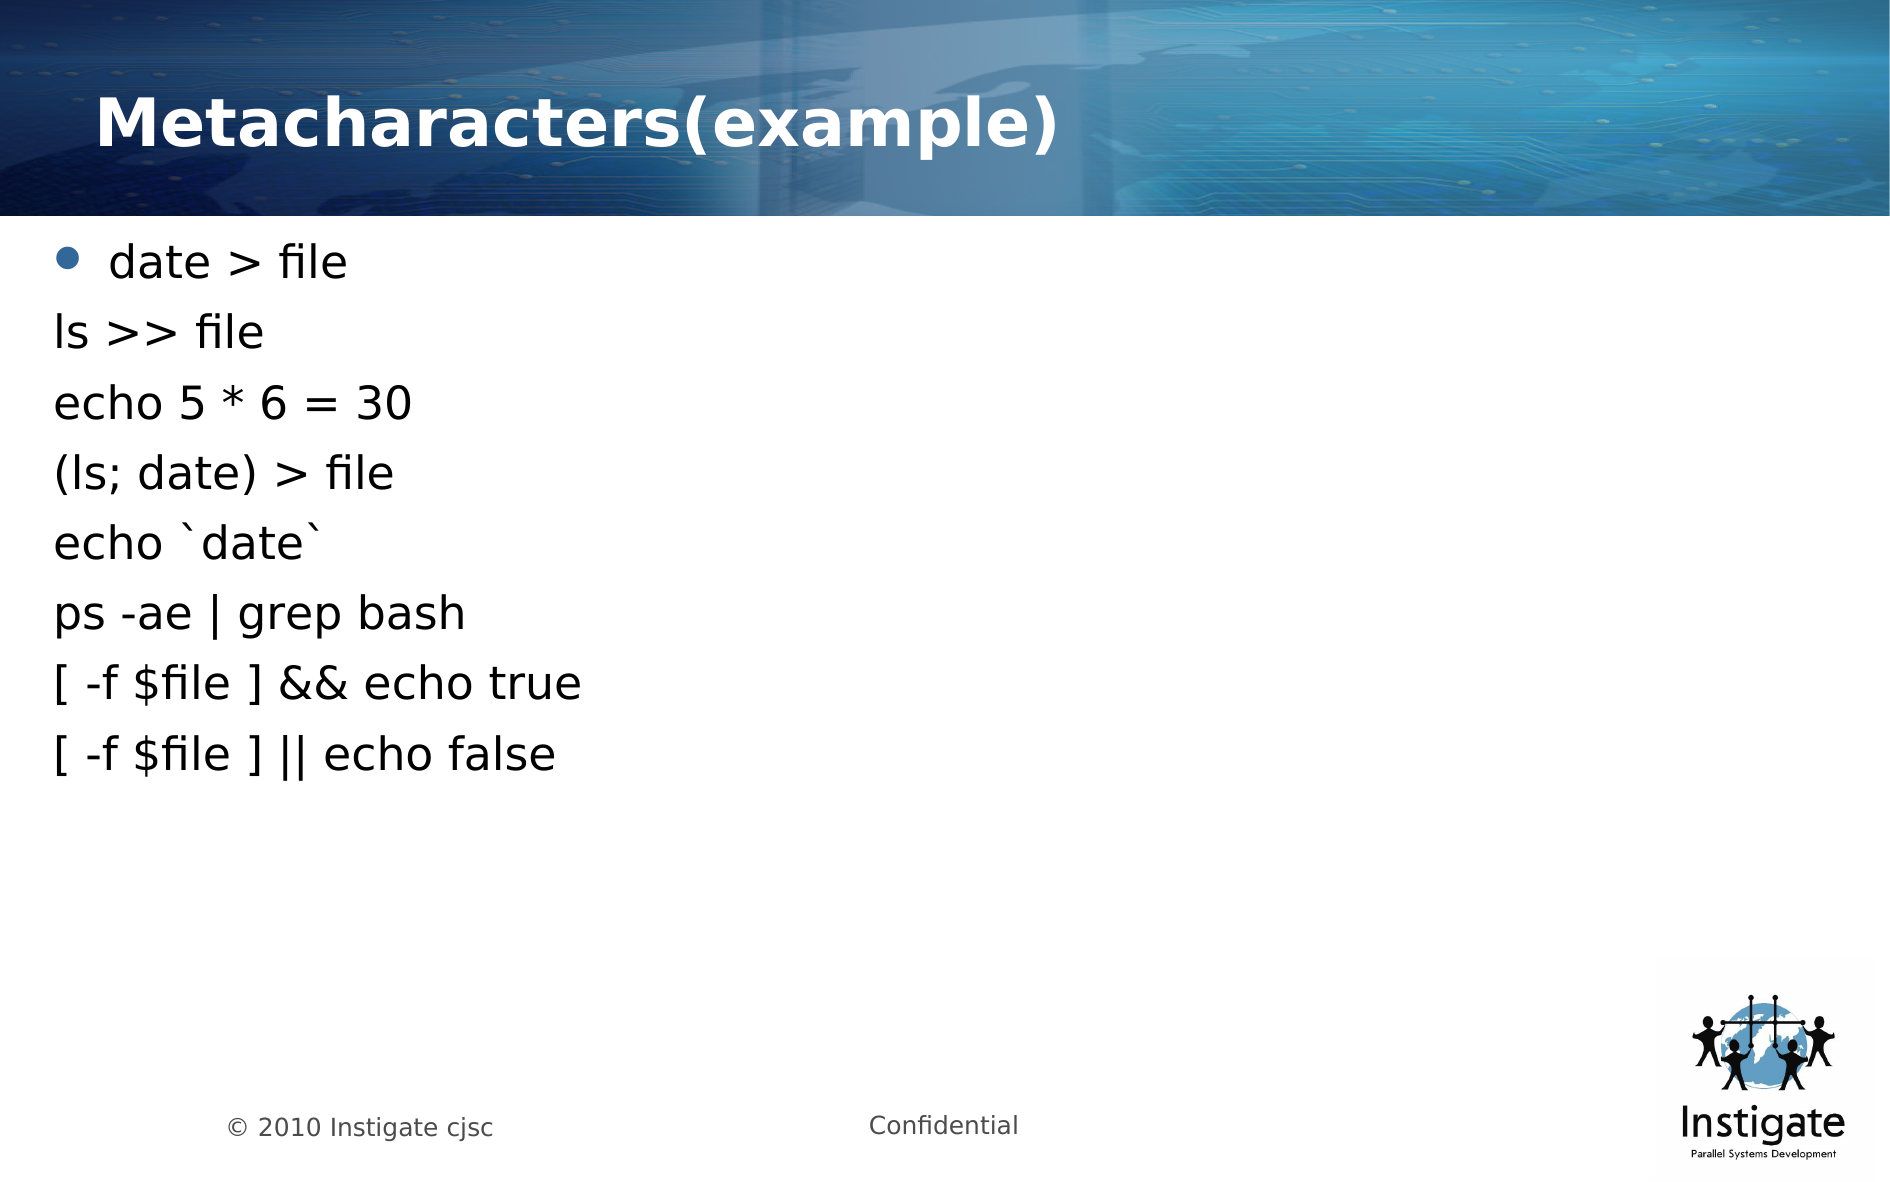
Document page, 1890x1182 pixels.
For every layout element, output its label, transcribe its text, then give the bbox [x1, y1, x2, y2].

title Metacharacters(example) [94, 54, 1793, 210]
picture [0, 0, 1890, 216]
picture [1650, 956, 1876, 1182]
list date > file ls >> file echo 5 * 6 = 30 (ls; date) > file echo `date` ps -ae | grep bash [ -f $file ] && echo true [ -f $file ] || echo false [53, 236, 1825, 1001]
